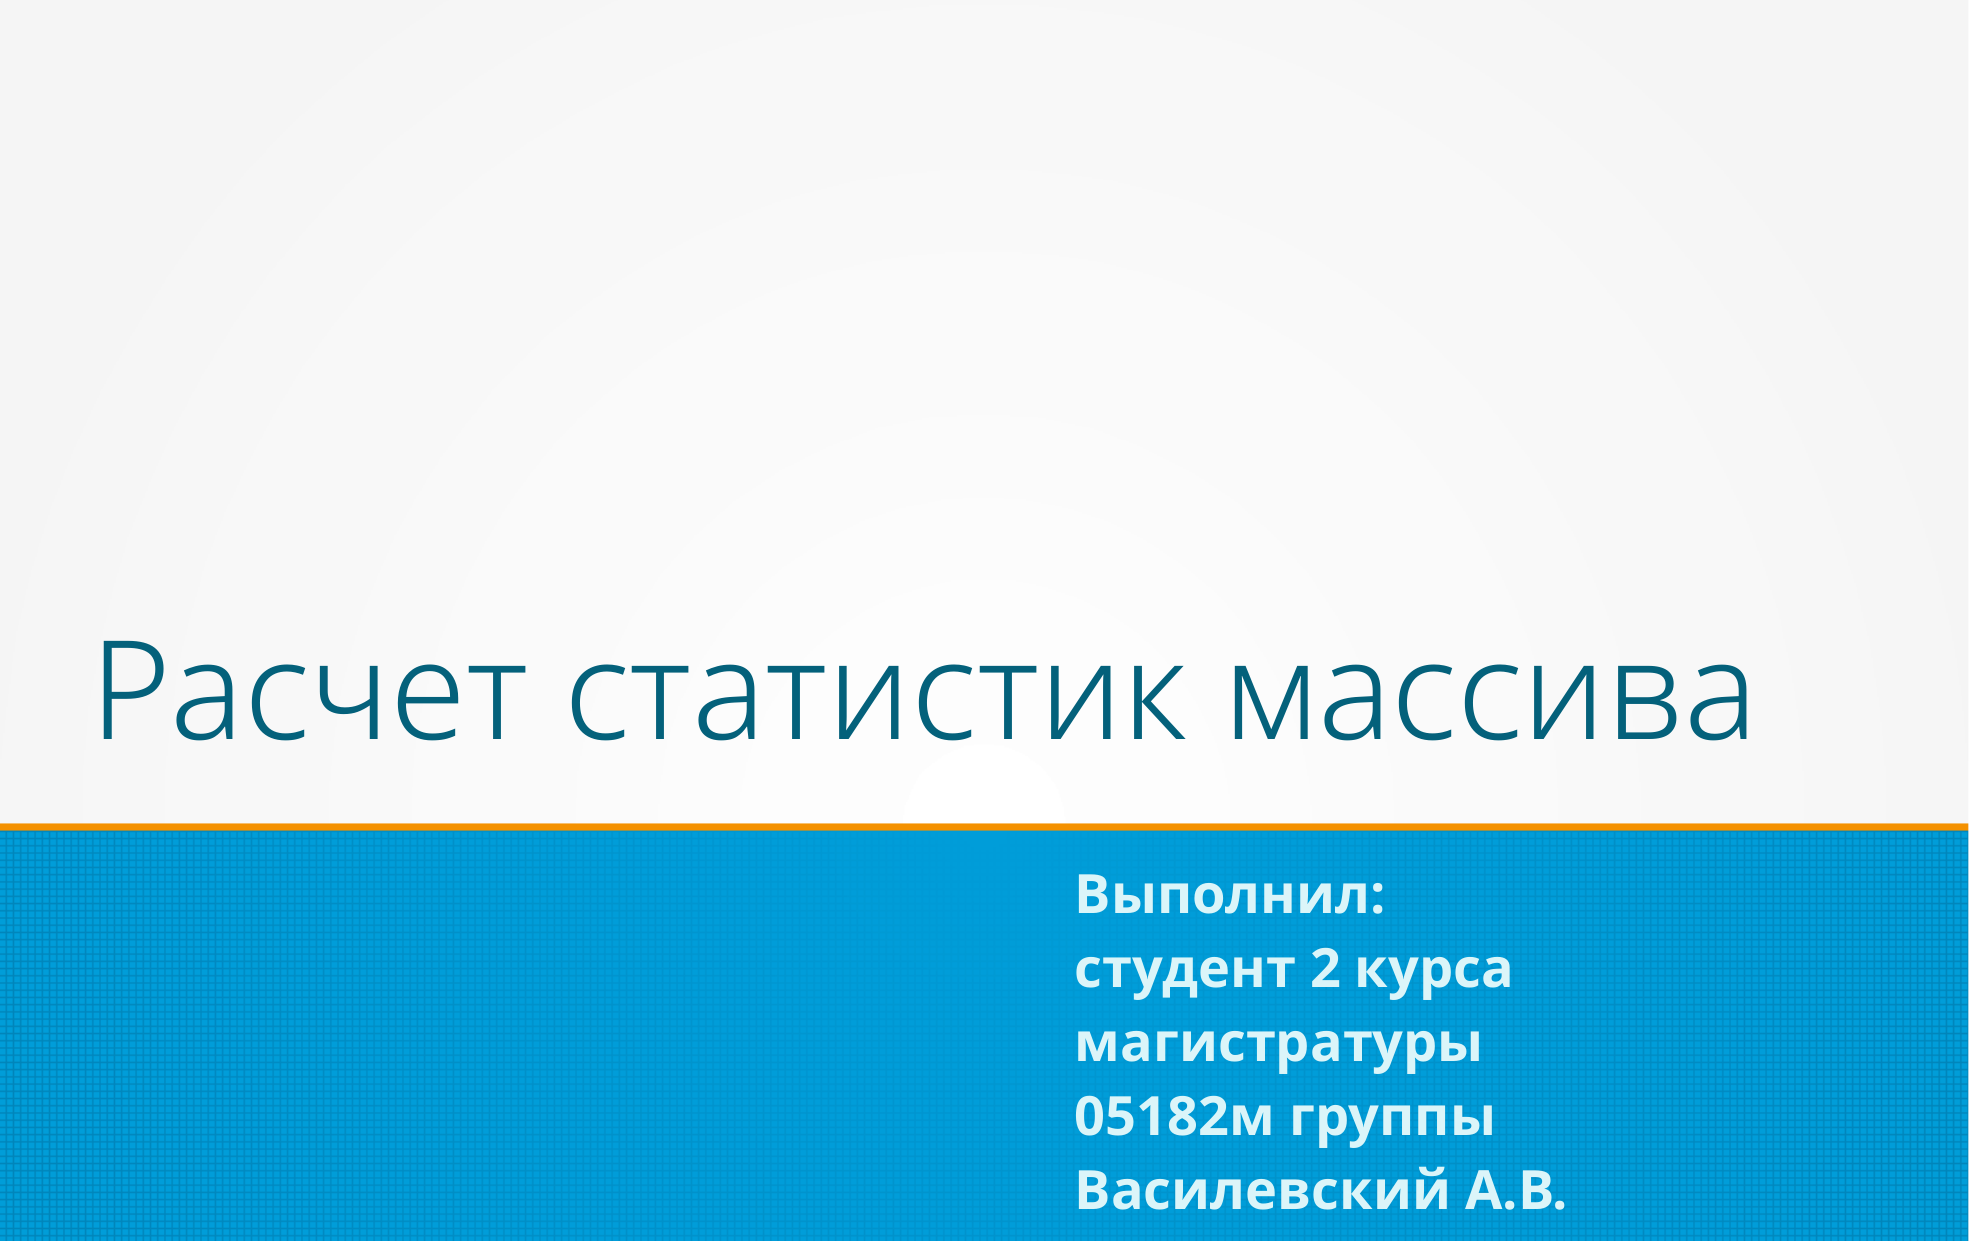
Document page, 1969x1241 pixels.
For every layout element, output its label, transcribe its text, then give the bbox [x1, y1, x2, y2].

subtitle Выполнил: студент 2 курса магистратуры 05182м группы Василевский А.В. [1074, 855, 1861, 1129]
title Расчет статистик массива [90, 49, 1862, 781]
picture [0, 0, 1969, 830]
